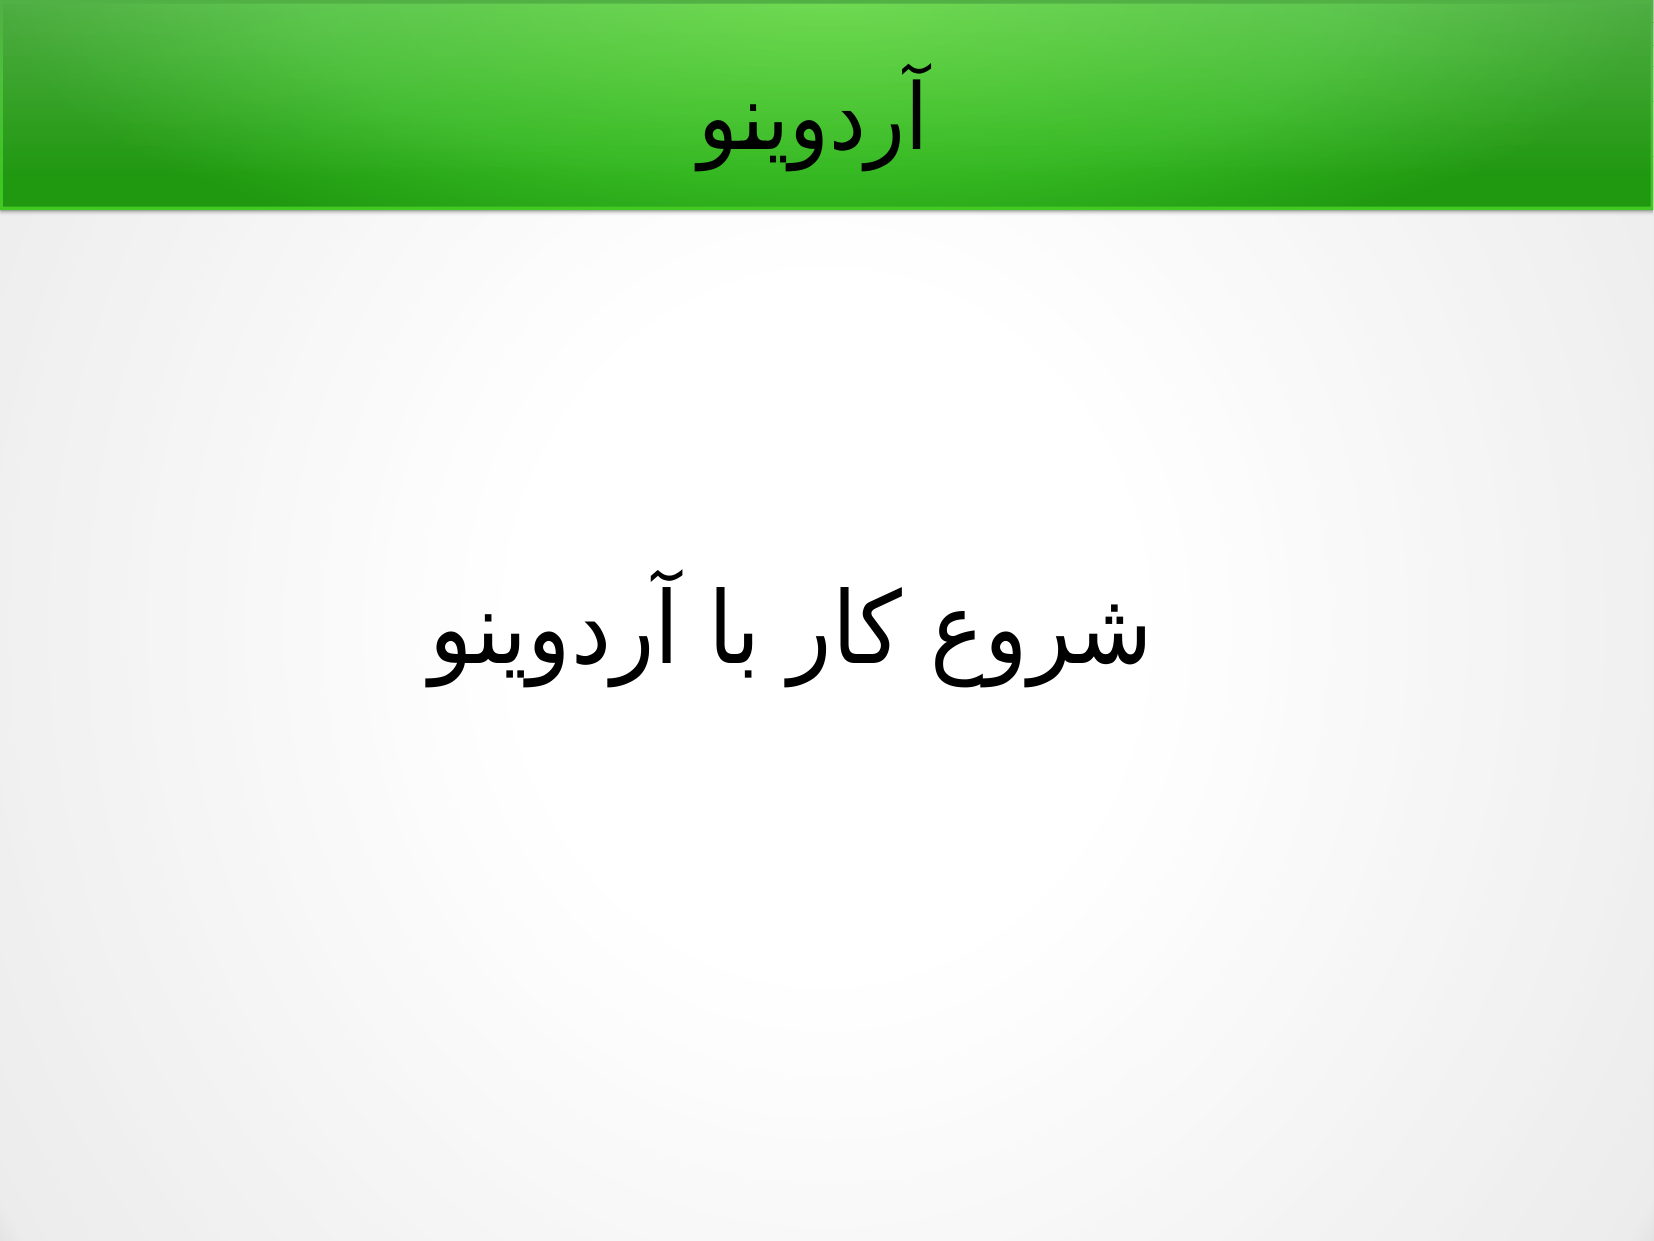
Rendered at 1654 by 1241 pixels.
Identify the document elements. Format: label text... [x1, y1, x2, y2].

list شروع کار با آردوینو [11, 570, 1501, 1241]
title آردوینو [82, 47, 1571, 189]
